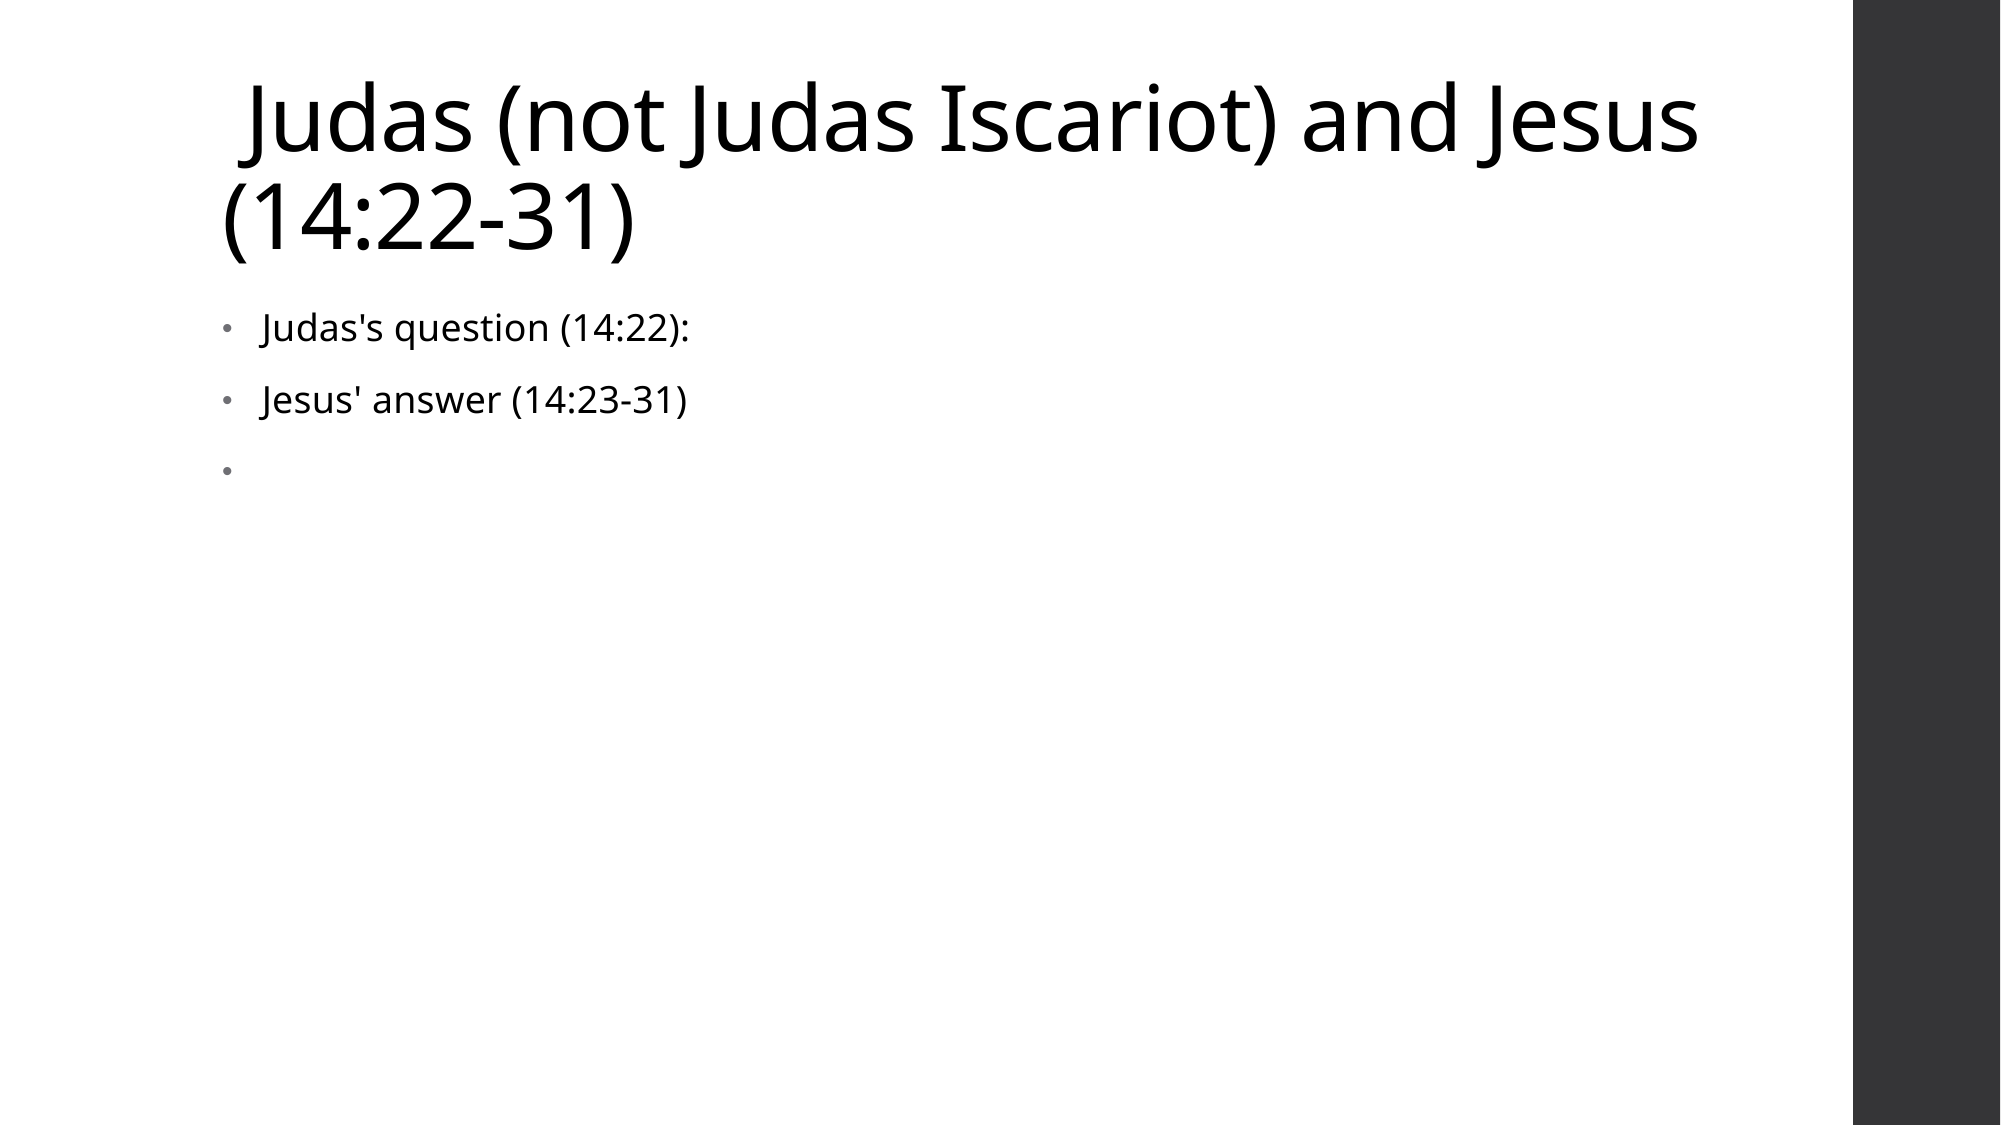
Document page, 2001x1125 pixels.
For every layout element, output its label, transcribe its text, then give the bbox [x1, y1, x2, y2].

list Judas's question (14:22): Jesus' answer (14:23-31) [206, 299, 1617, 1014]
title Judas (not Judas Iscariot) and Jesus (14:22-31) [206, 60, 1797, 278]
